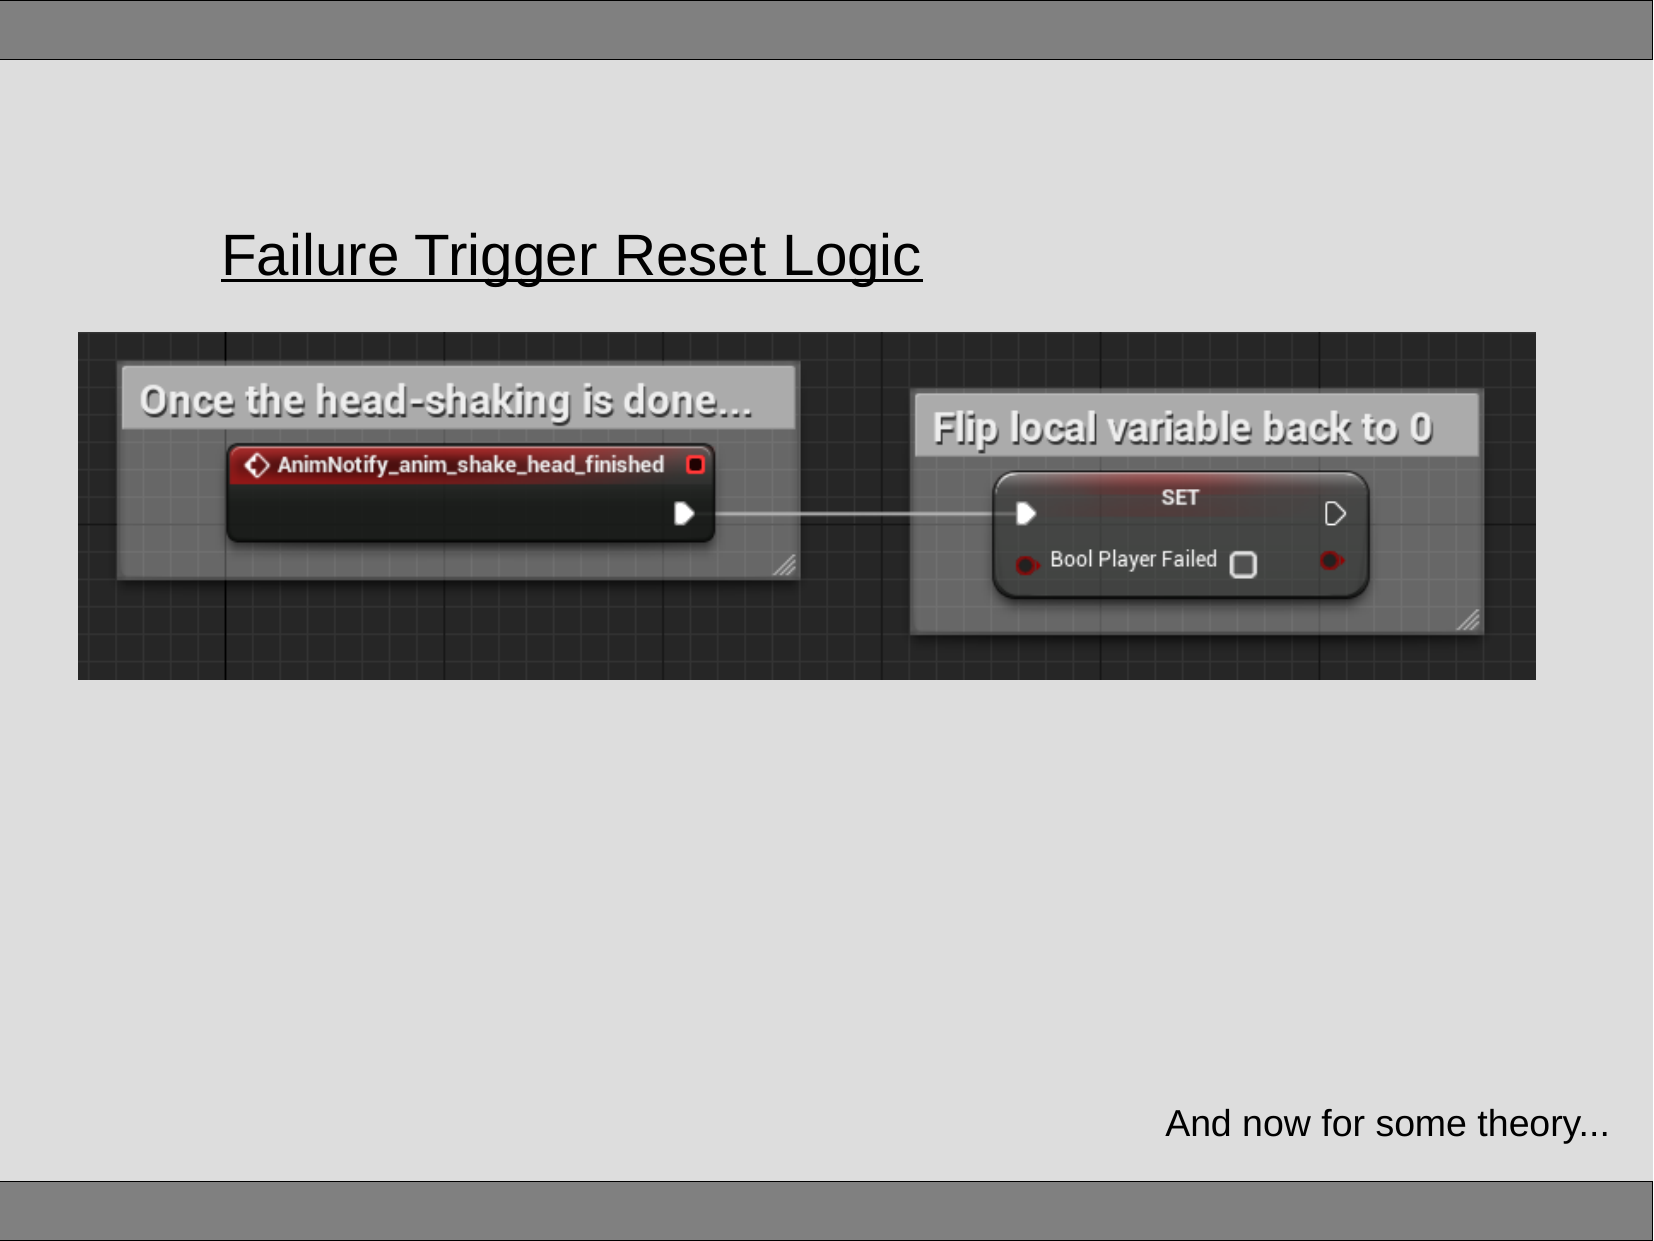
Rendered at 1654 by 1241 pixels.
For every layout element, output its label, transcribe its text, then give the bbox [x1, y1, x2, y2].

text_box [0, 1181, 1653, 1241]
text_box Failure Trigger Reset Logic [206, 215, 938, 296]
text_box [0, 0, 1653, 60]
text_box And now for some theory... [1150, 1094, 1625, 1152]
picture [78, 332, 1536, 680]
